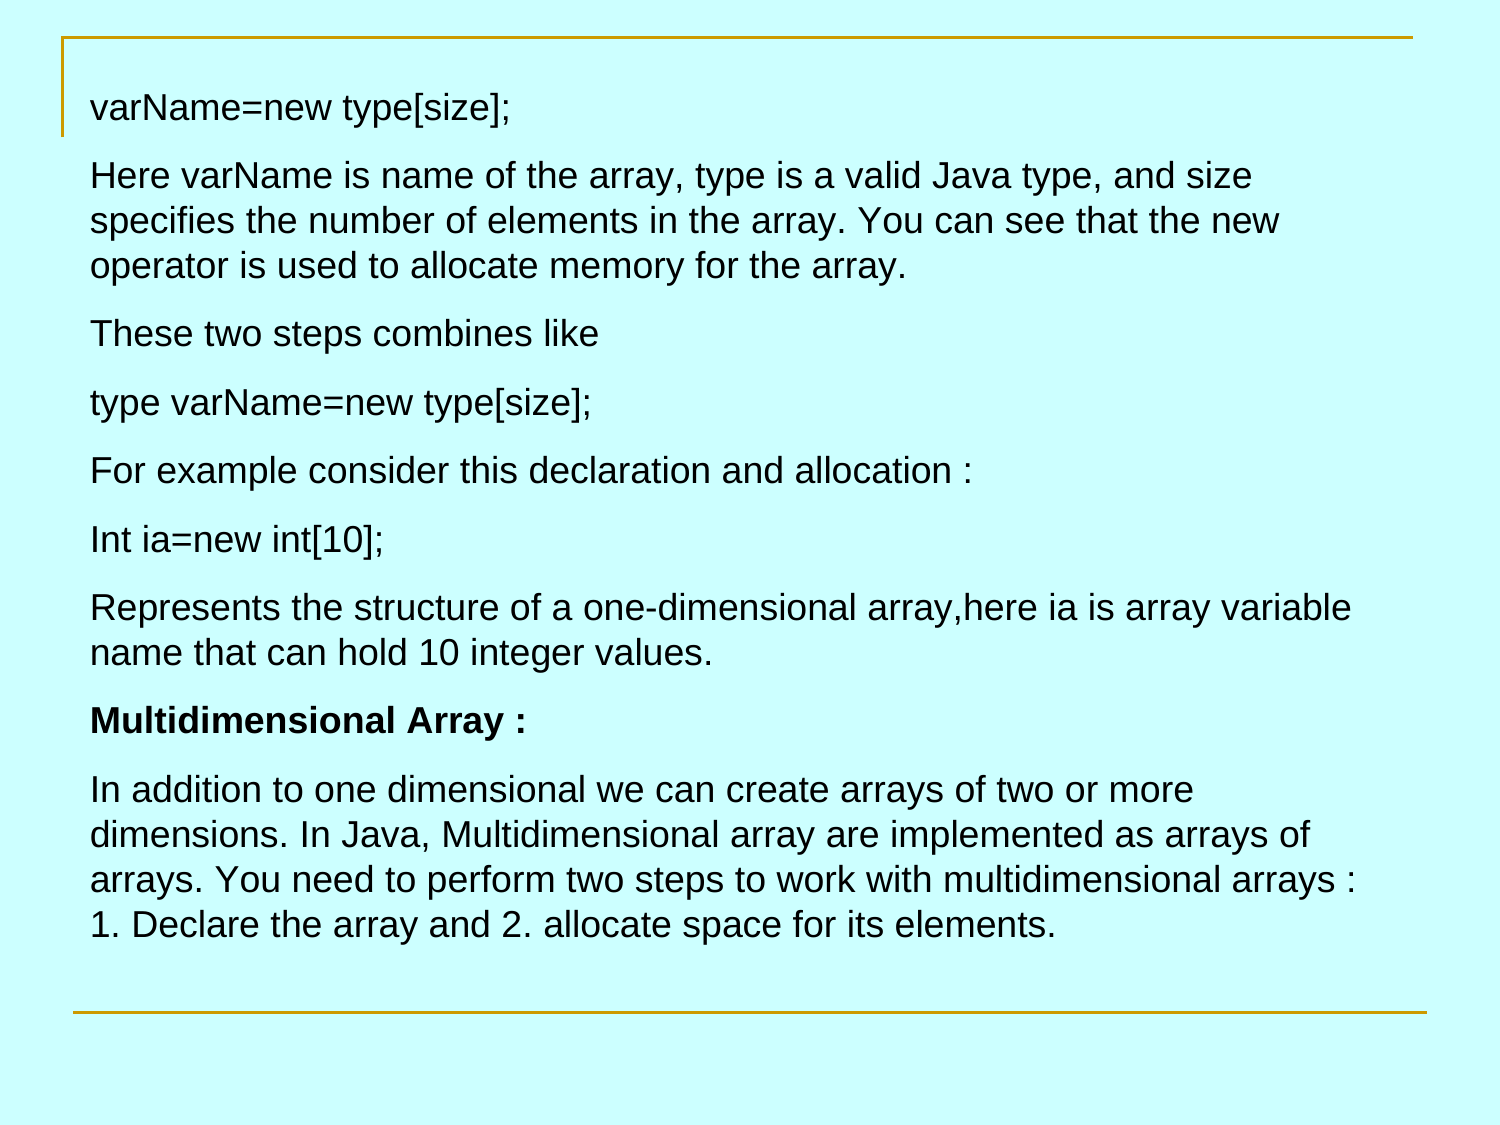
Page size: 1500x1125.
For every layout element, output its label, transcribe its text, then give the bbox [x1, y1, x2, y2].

text_box varName=new type[size]; Here varName is name of the array, type is a valid Java type, and size specifies the number of elements in the array. You can see that the new operator is used to allocate memory for the array. These two steps combines like type varName=new type[size]; For example consider this declaration and allocation : Int ia=new int[10]; Represents the structure of a one-dimensional array,here ia is array variable name that can hold 10 integer values. Multidimensional Array : In addition to one dimensional we can create arrays of two or more dimensions. In Java, Multidimensional array are implemented as arrays of arrays. You need to perform two steps to work with multidimensional arrays : 1. Declare the array and 2. allocate space for its elements. [75, 74, 1413, 953]
